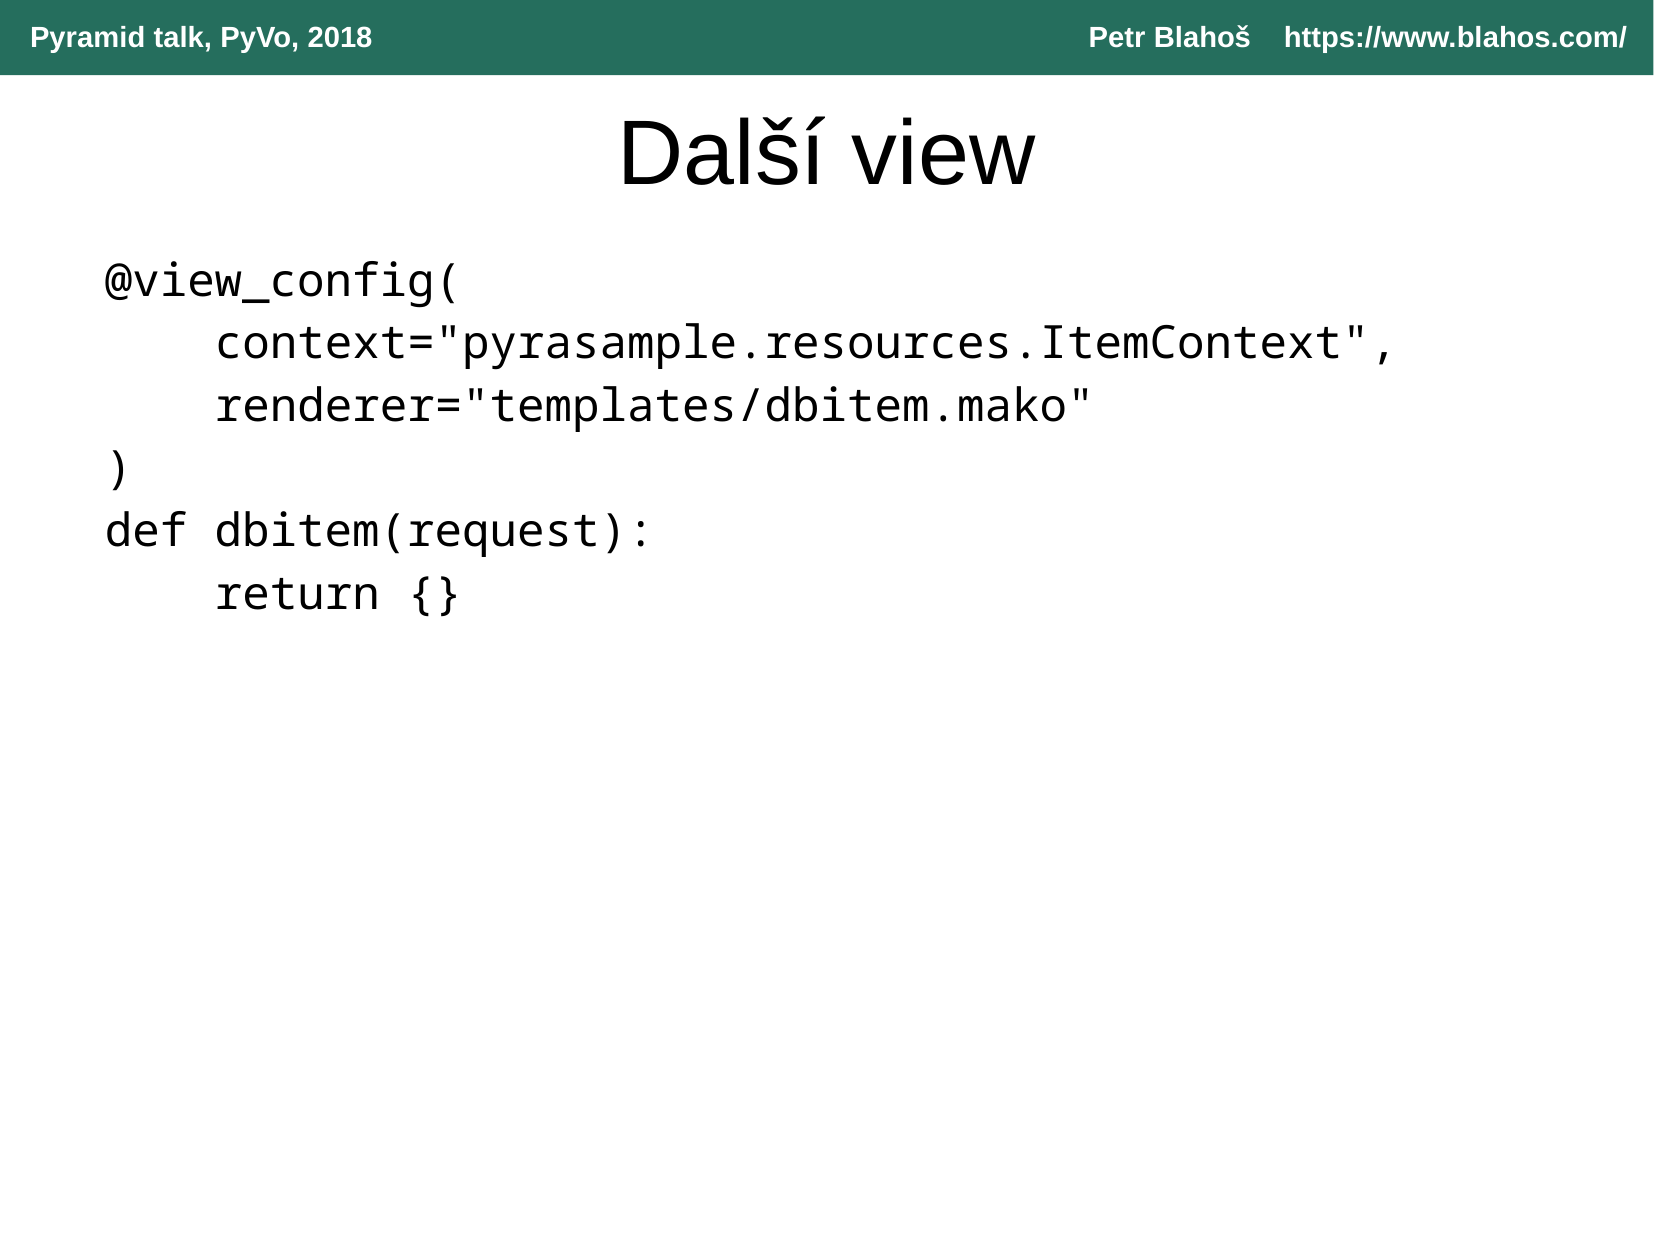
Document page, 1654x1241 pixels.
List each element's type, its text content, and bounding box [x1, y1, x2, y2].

title Další view [82, 49, 1571, 257]
text_box @view_config( context="pyrasample.resources.ItemContext", renderer="templates/dbitem.mako" ) def dbitem(request): return {} [90, 240, 1576, 1186]
